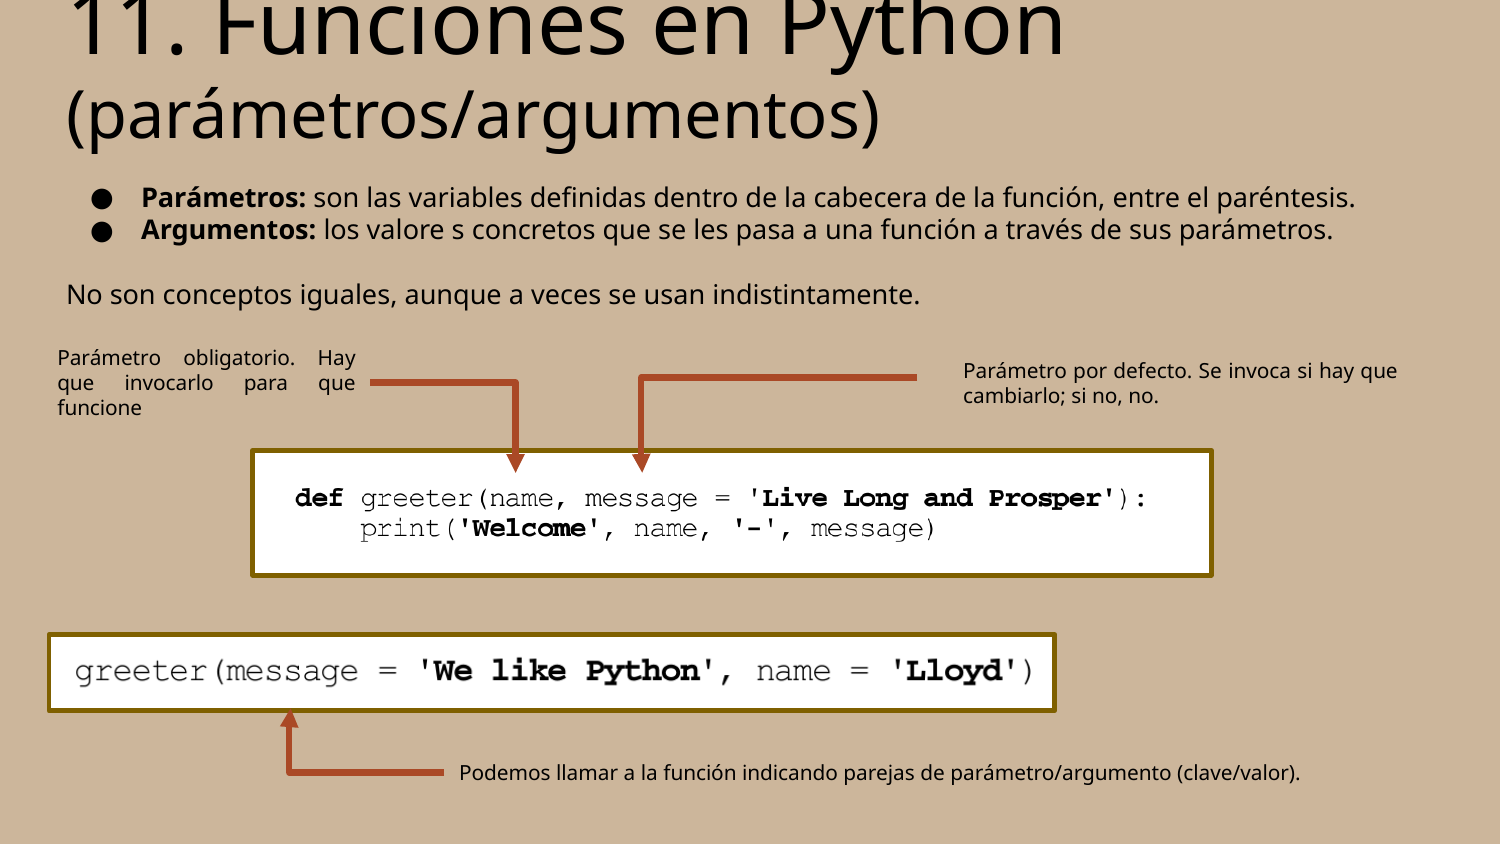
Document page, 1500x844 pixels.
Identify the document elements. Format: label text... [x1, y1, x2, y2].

text_box Podemos llamar a la función indicando parejas de parámetro/argumento (clave/valor). [444, 741, 1318, 803]
text_box Parámetros: son las variables definidas dentro de la cabecera de la función, entre el paréntesis. Argumentos: los valore s concretos que se les pasa a una función a través de sus parámetros. No son conceptos iguales, aunque a veces se usan indistintamente. [51, 176, 1413, 347]
picture [51, 636, 1053, 709]
title 11. Funciones en Python (parámetros/argumentos) [51, 30, 1449, 167]
picture [255, 452, 1209, 573]
text_box Parámetro obligatorio. Hay que invocarlo para que funcione [42, 330, 371, 434]
text_box Parámetro por defecto. Se invoca si hay que cambiarlo; si no, no. [948, 330, 1413, 434]
